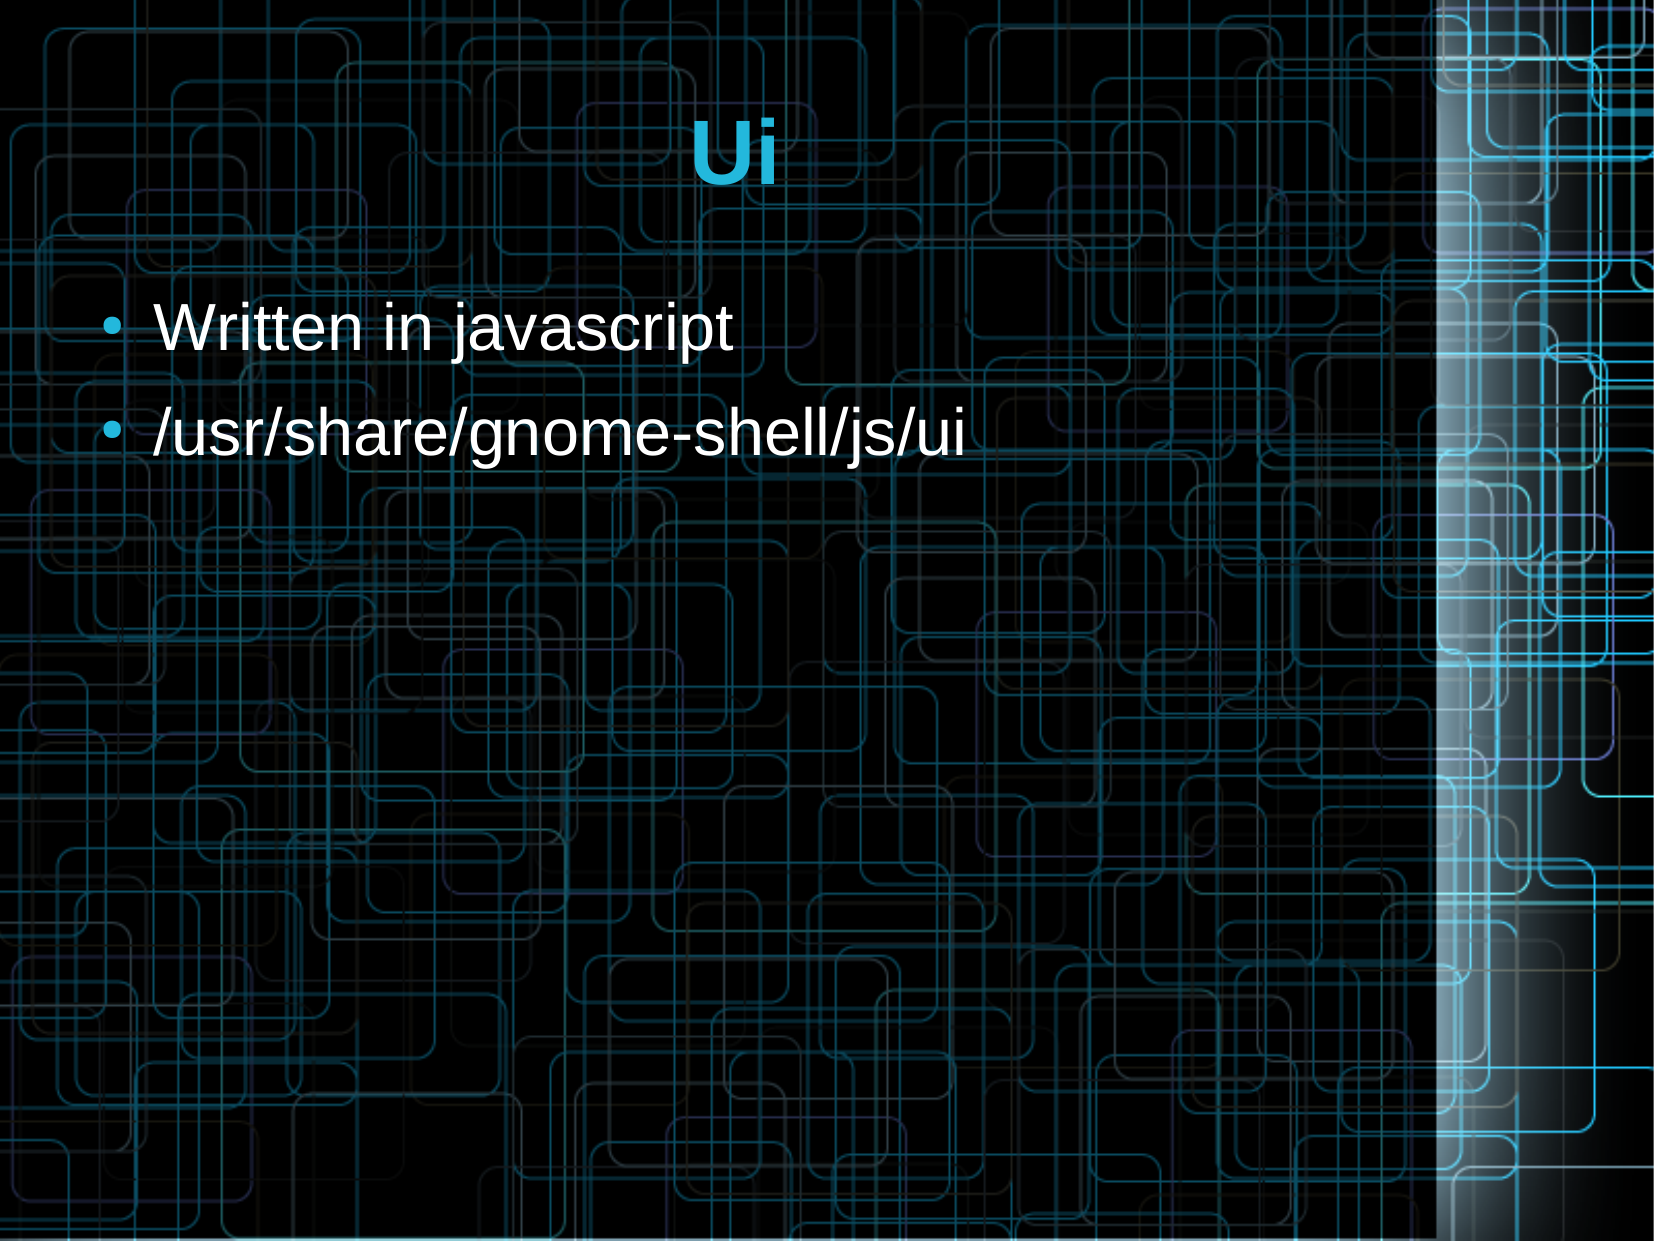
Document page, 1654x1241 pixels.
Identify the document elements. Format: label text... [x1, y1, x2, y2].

picture [0, 0, 1654, 1241]
list Written in javascript /usr/share/gnome-shell/js/ui [82, 290, 1388, 1183]
title Ui [82, 49, 1388, 257]
